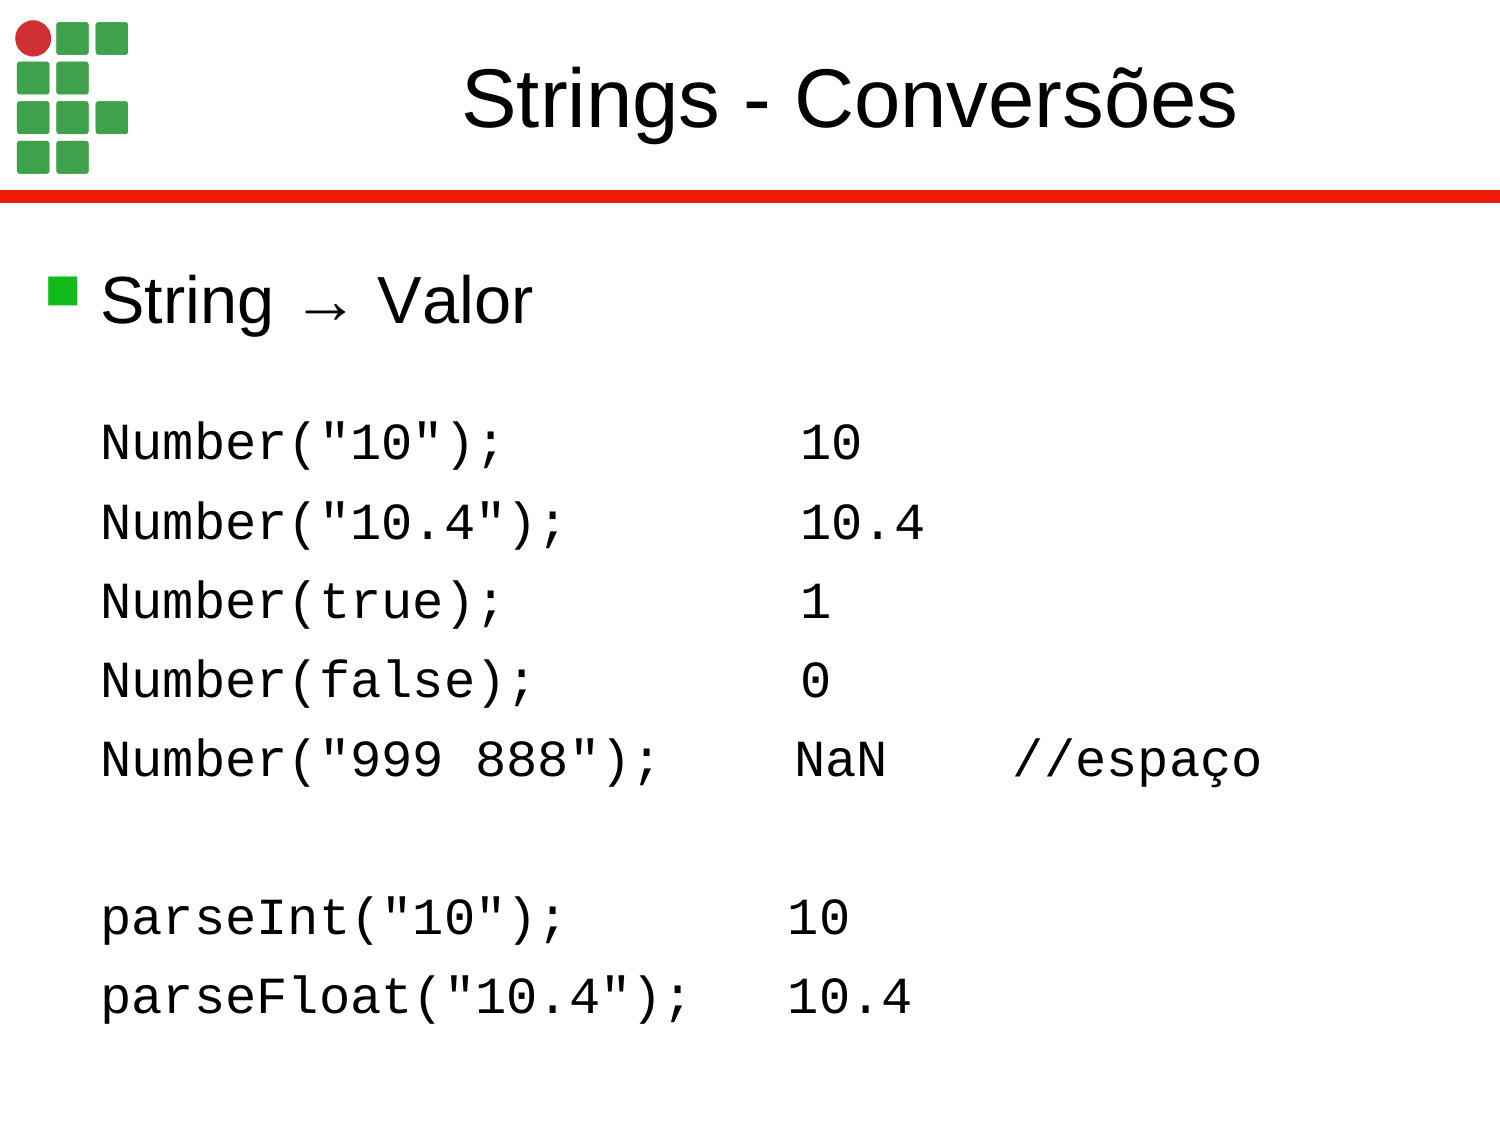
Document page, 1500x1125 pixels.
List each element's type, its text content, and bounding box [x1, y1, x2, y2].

list String → Valor Number("10"); 10 Number("10.4"); 10.4 Number(true); 1 Number(false); 0 Number("999 888"); NaN //espaço parseInt("10"); 10 parseFloat("10.4"); 10.4 [29, 207, 1471, 1087]
picture [14, 16, 130, 178]
title Strings - Conversões [230, 0, 1471, 202]
